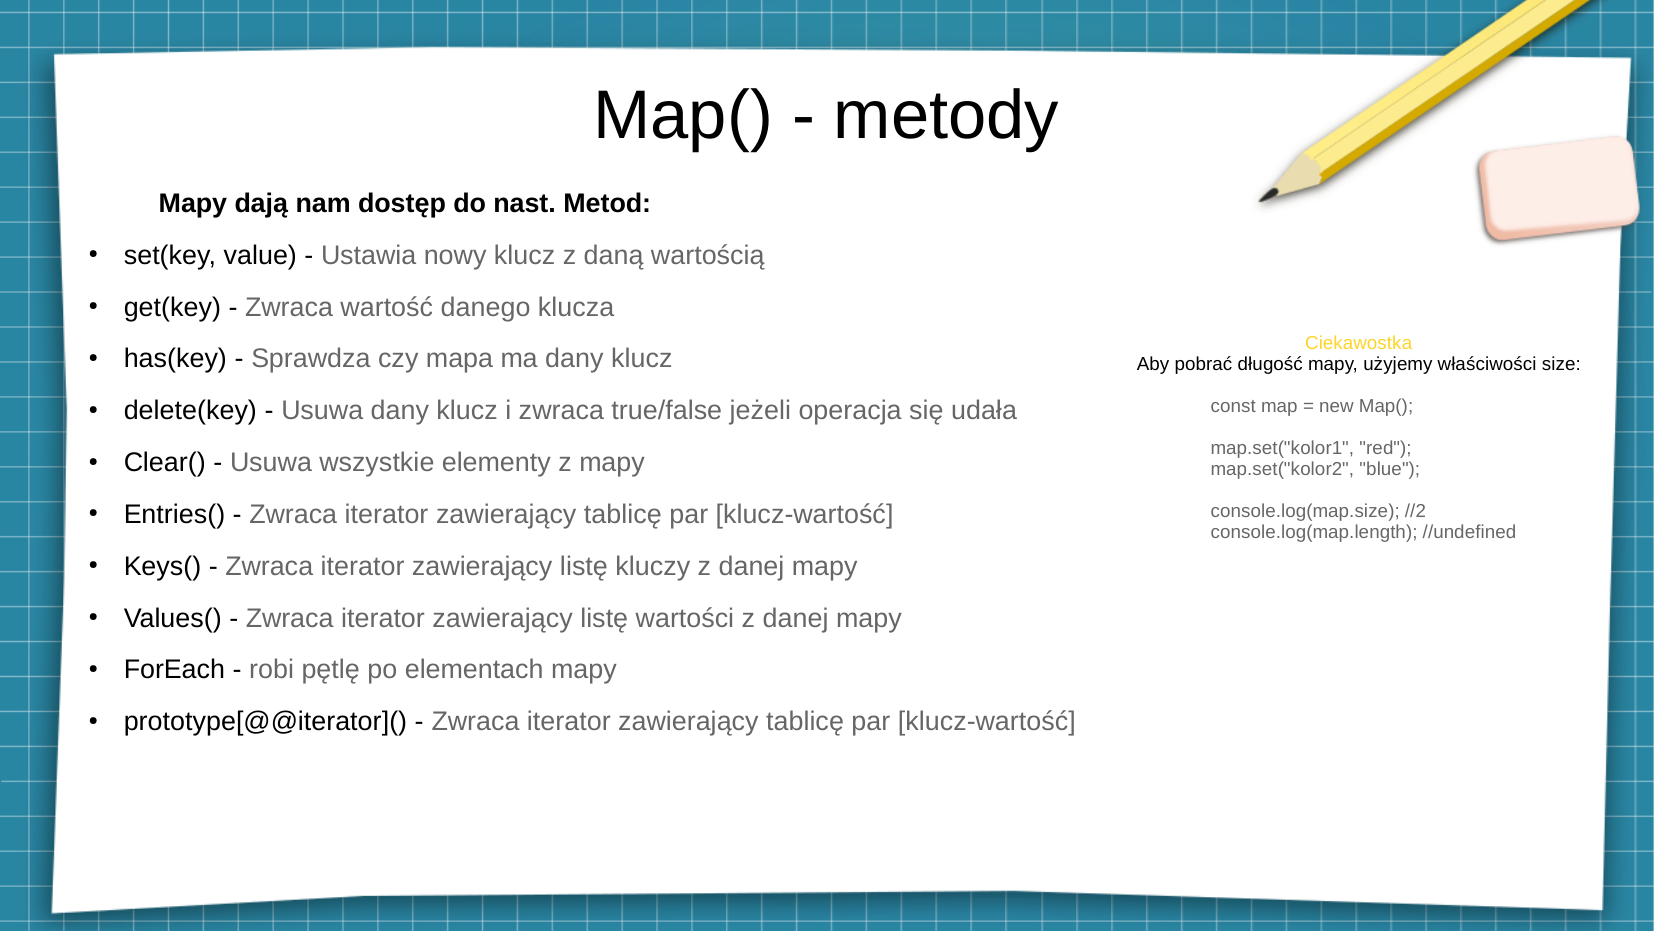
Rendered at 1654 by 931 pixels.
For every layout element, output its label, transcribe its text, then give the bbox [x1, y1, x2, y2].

list Mapy dają nam dostęp do nast. Metod: set(key, value) - Ustawia nowy klucz z daną wartością get(key) - Zwraca wartość danego klucza has(key) - Sprawdza czy mapa ma dany klucz delete(key) - Usuwa dany klucz i zwraca true/false jeżeli operacja się udała Clear() - Usuwa wszystkie elementy z mapy Entries() - Zwraca iterator zawierający tablicę par [klucz-wartość] Keys() - Zwraca iterator zawierający listę kluczy z danej mapy Values() - Zwraca iterator zawierający listę wartości z danej mapy ForEach - robi pętlę po elementach mapy prototype[@@iterator]() - Zwraca iterator zawierający tablicę par [klucz-wartość] [88, 188, 1093, 739]
title Map() - metody [82, 37, 1571, 193]
picture [0, 0, 1654, 931]
text_box Ciekawostka Aby pobrać długość mapy, użyjemy właściwości size: const map = new Map(); map.set("kolor1", "red"); map.set("kolor2", "blue"); console.log(map.size); //2 console.log(map.length); //undefined [1122, 324, 1625, 562]
